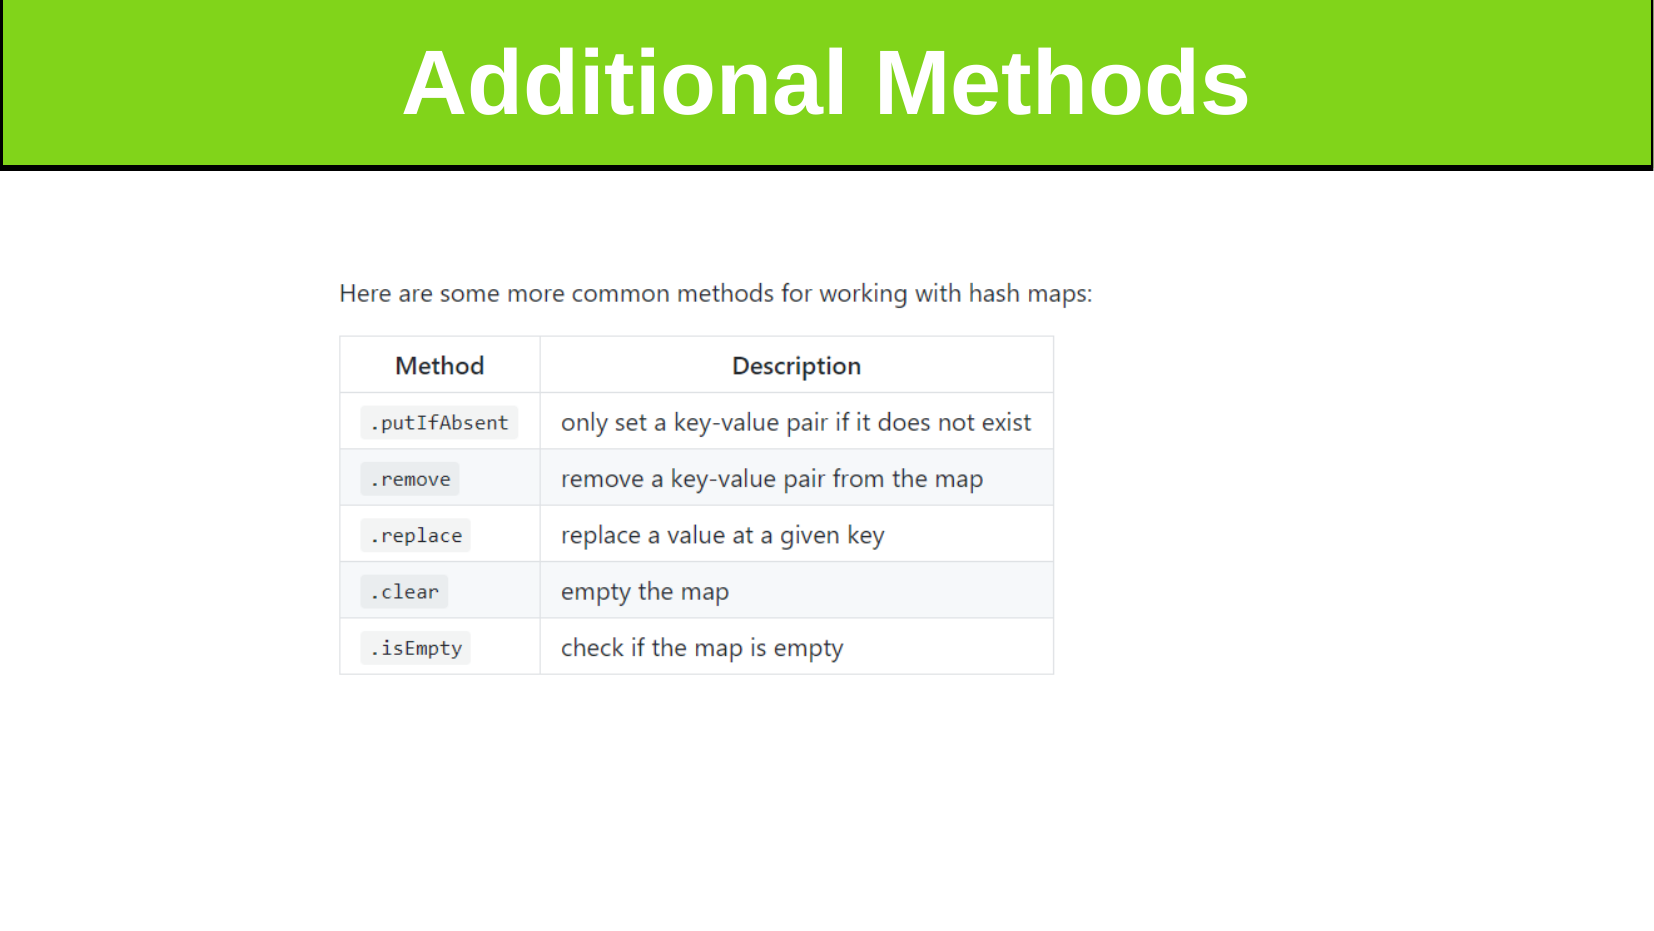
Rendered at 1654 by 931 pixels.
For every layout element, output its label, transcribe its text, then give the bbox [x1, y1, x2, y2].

picture [303, 263, 1261, 691]
title Additional Methods [0, 0, 1654, 169]
